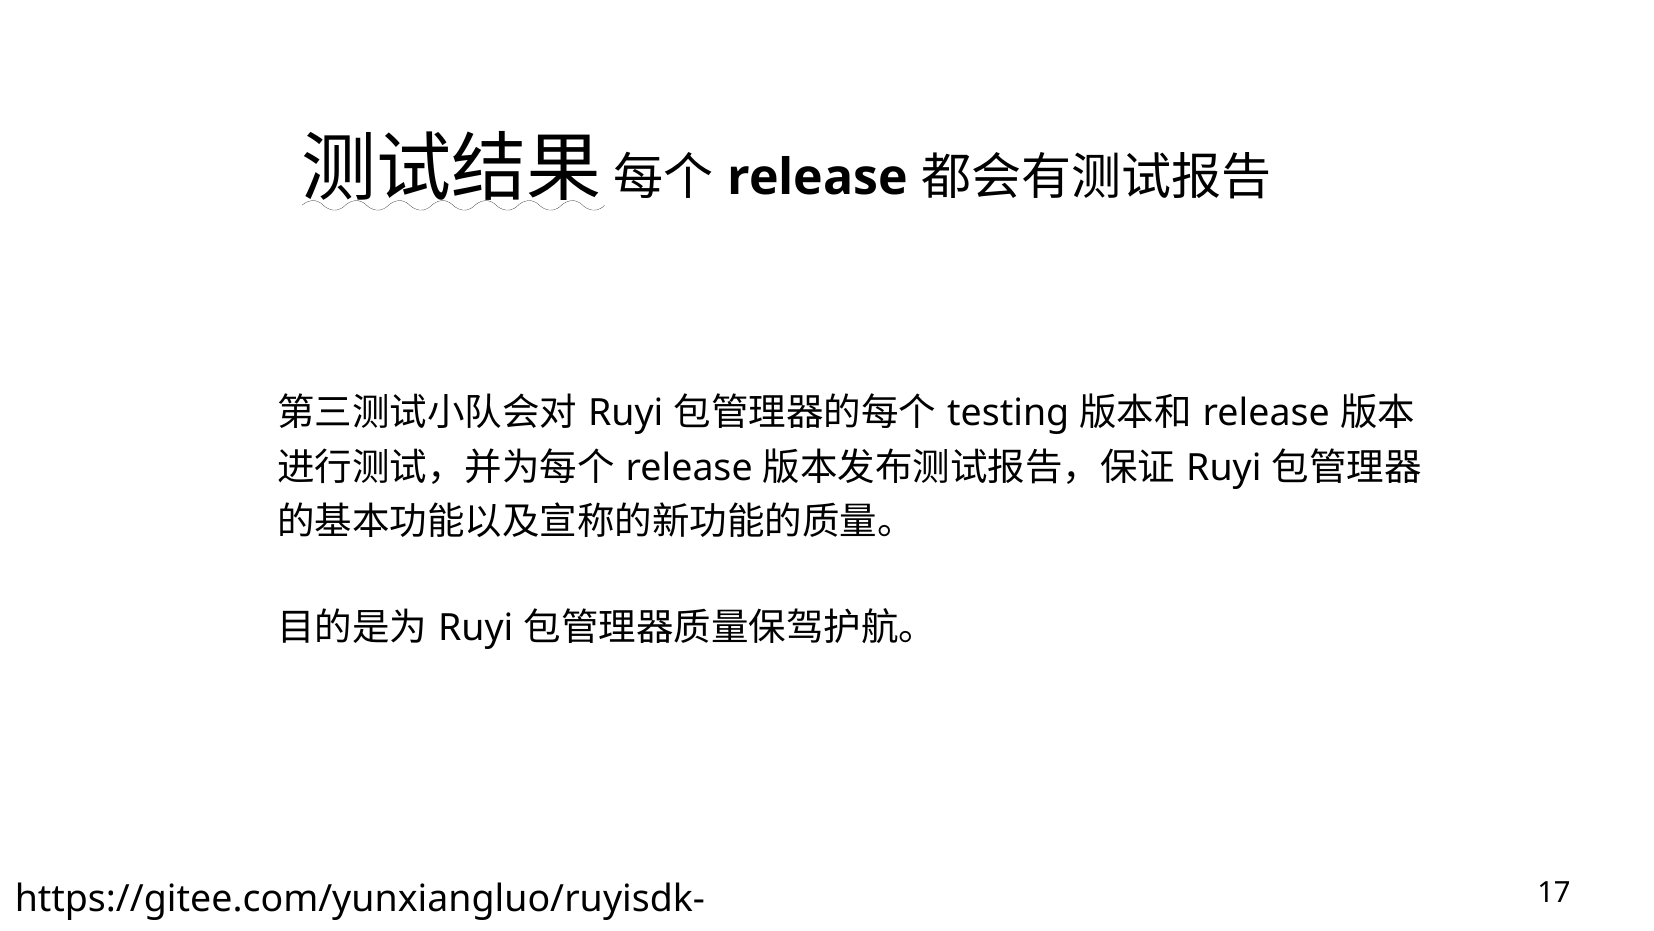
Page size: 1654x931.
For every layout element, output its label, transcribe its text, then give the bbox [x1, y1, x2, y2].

text_box https://gitee.com/yunxiangluo/ruyisdk-test/ [0, 864, 800, 931]
text_box 第三测试小队会对Ruyi包管理器的每个testing版本和release版本进行测试，并为每个release版本发布测试报告，保证Ruyi包管理器的基本功能以及宣称的新功能的质量。 目的是为Ruyi包管理器质量保驾护航。 [262, 375, 1458, 714]
title 测试结果 每个release都会有测试报告 [76, 76, 1654, 233]
